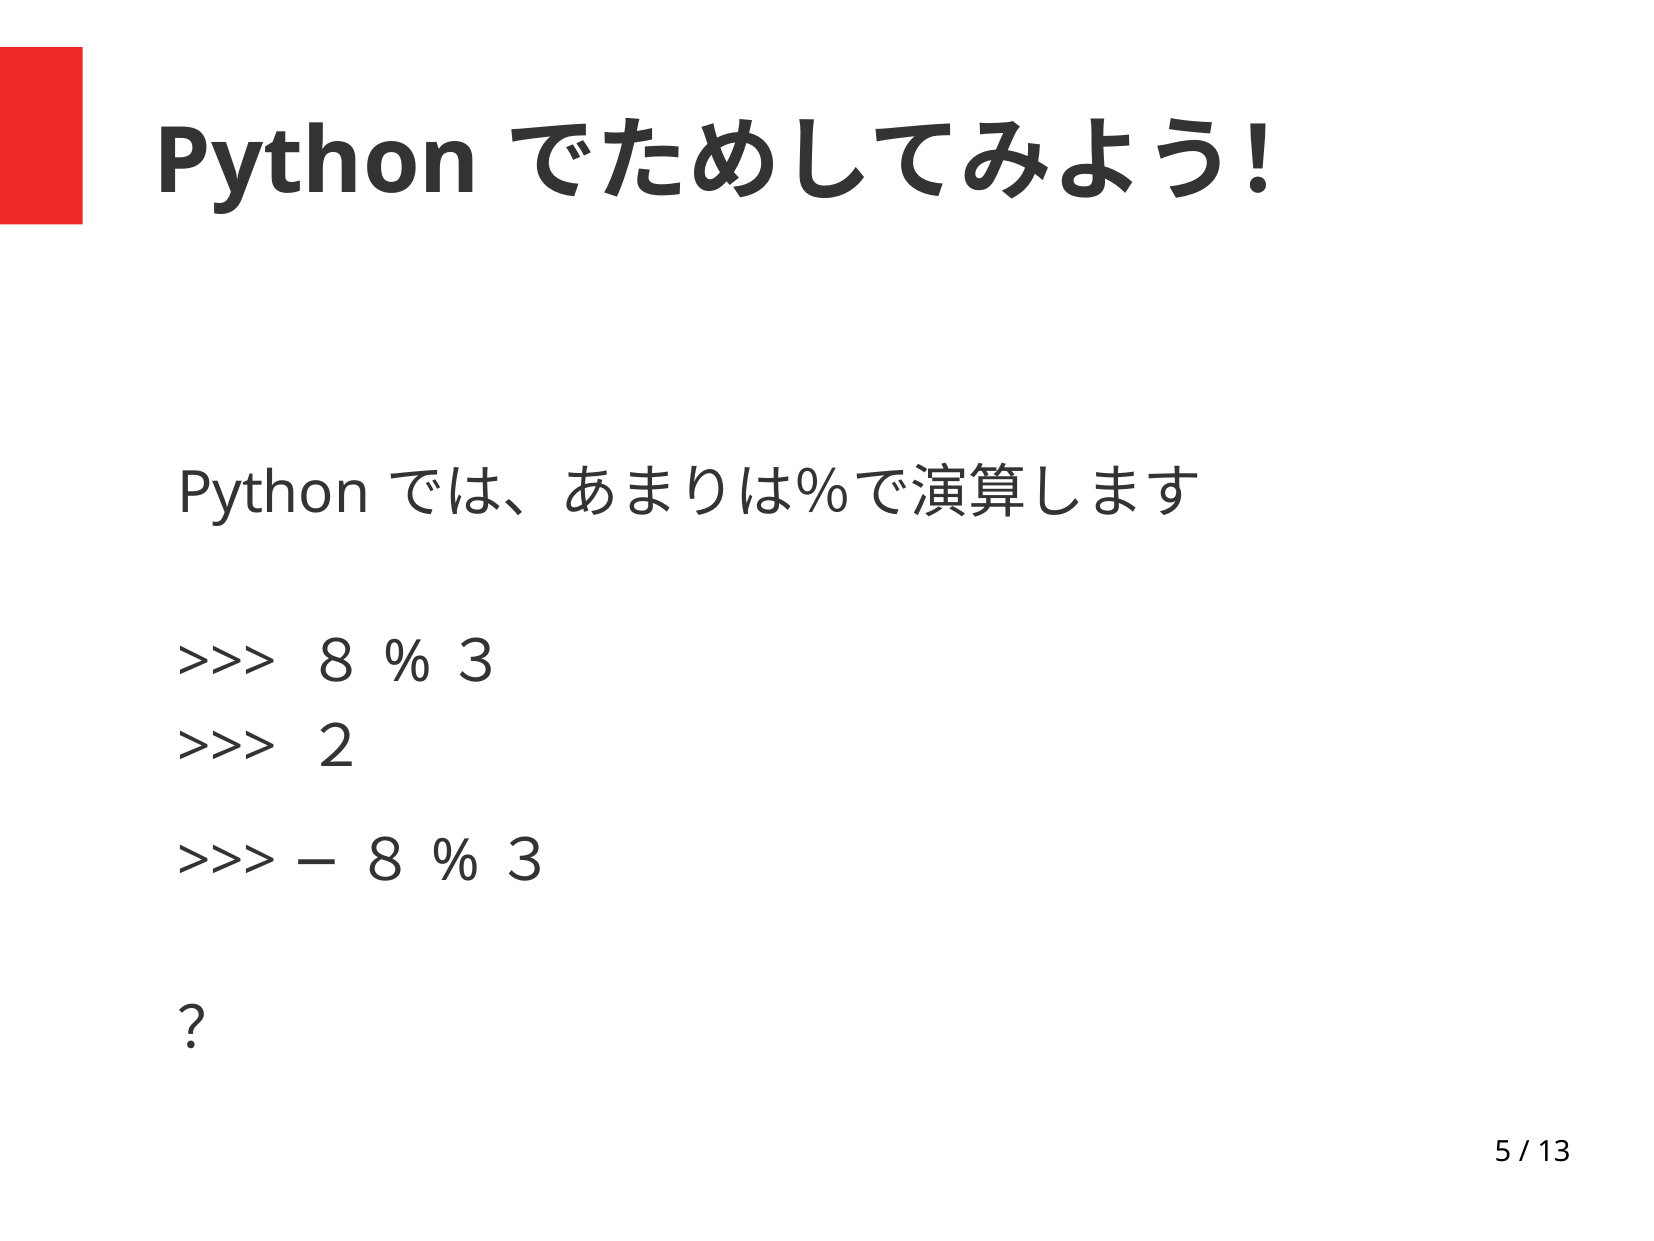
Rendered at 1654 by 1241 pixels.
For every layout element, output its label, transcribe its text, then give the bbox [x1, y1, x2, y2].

list Pythonでは、あまりは％で演算します >>> ８%３ >>> ２ >>> −８%３ ？ [106, 366, 1524, 1086]
title Pythonでためしてみよう！ [118, 49, 1571, 257]
